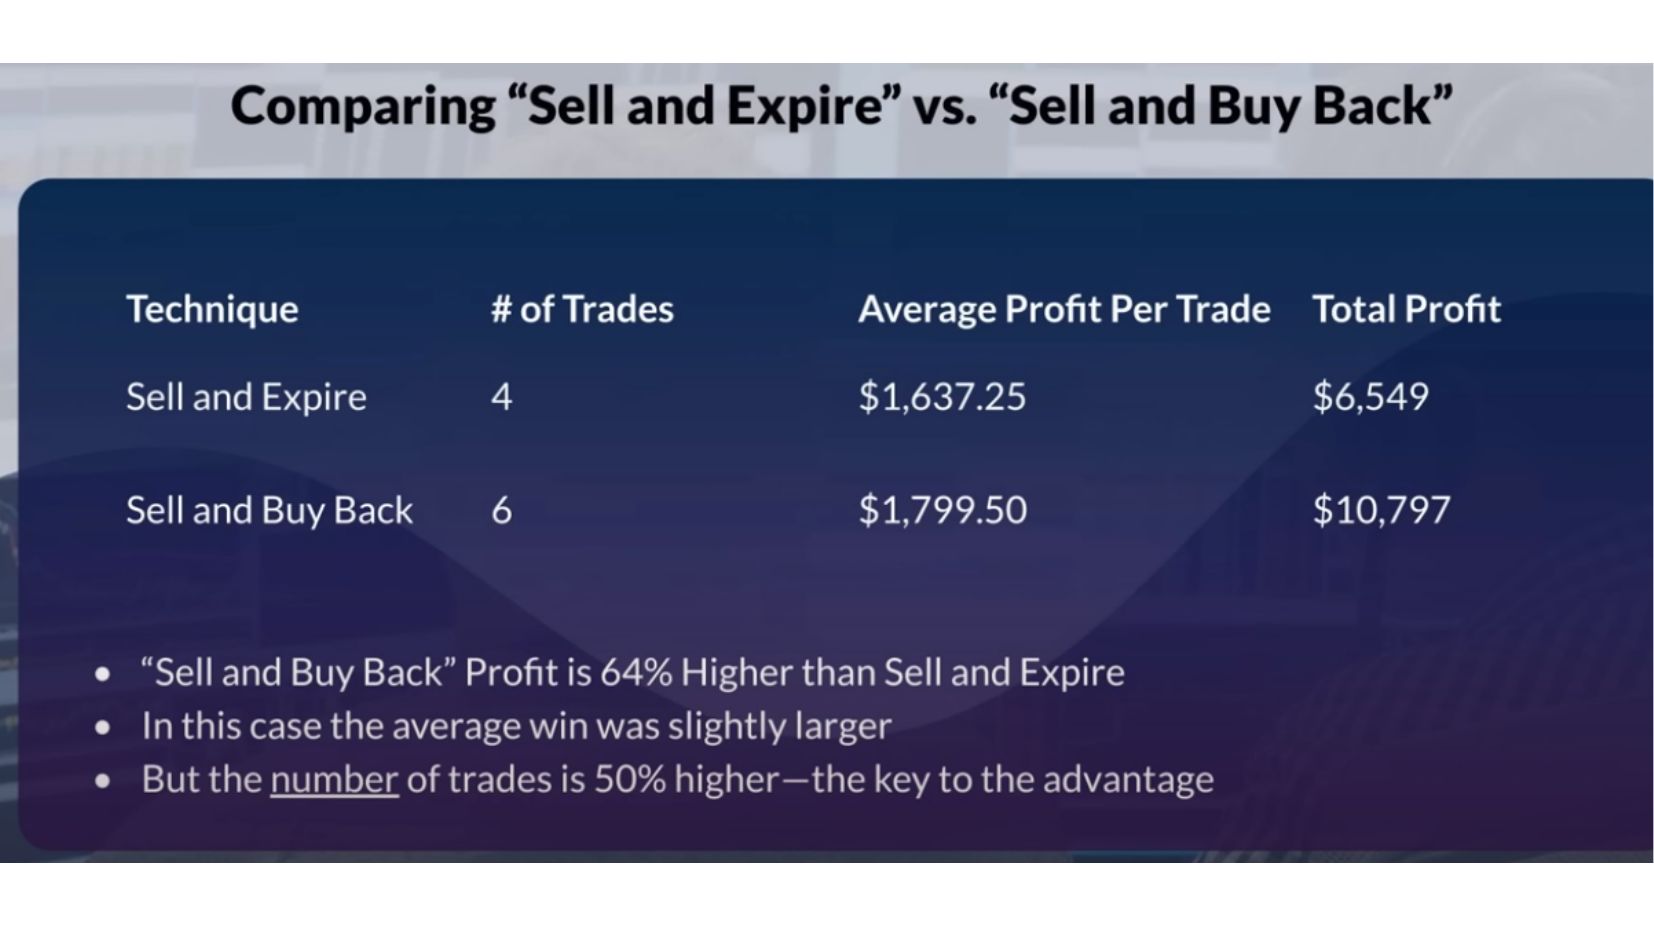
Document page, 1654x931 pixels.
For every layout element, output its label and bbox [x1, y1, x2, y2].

picture [0, 63, 1654, 863]
